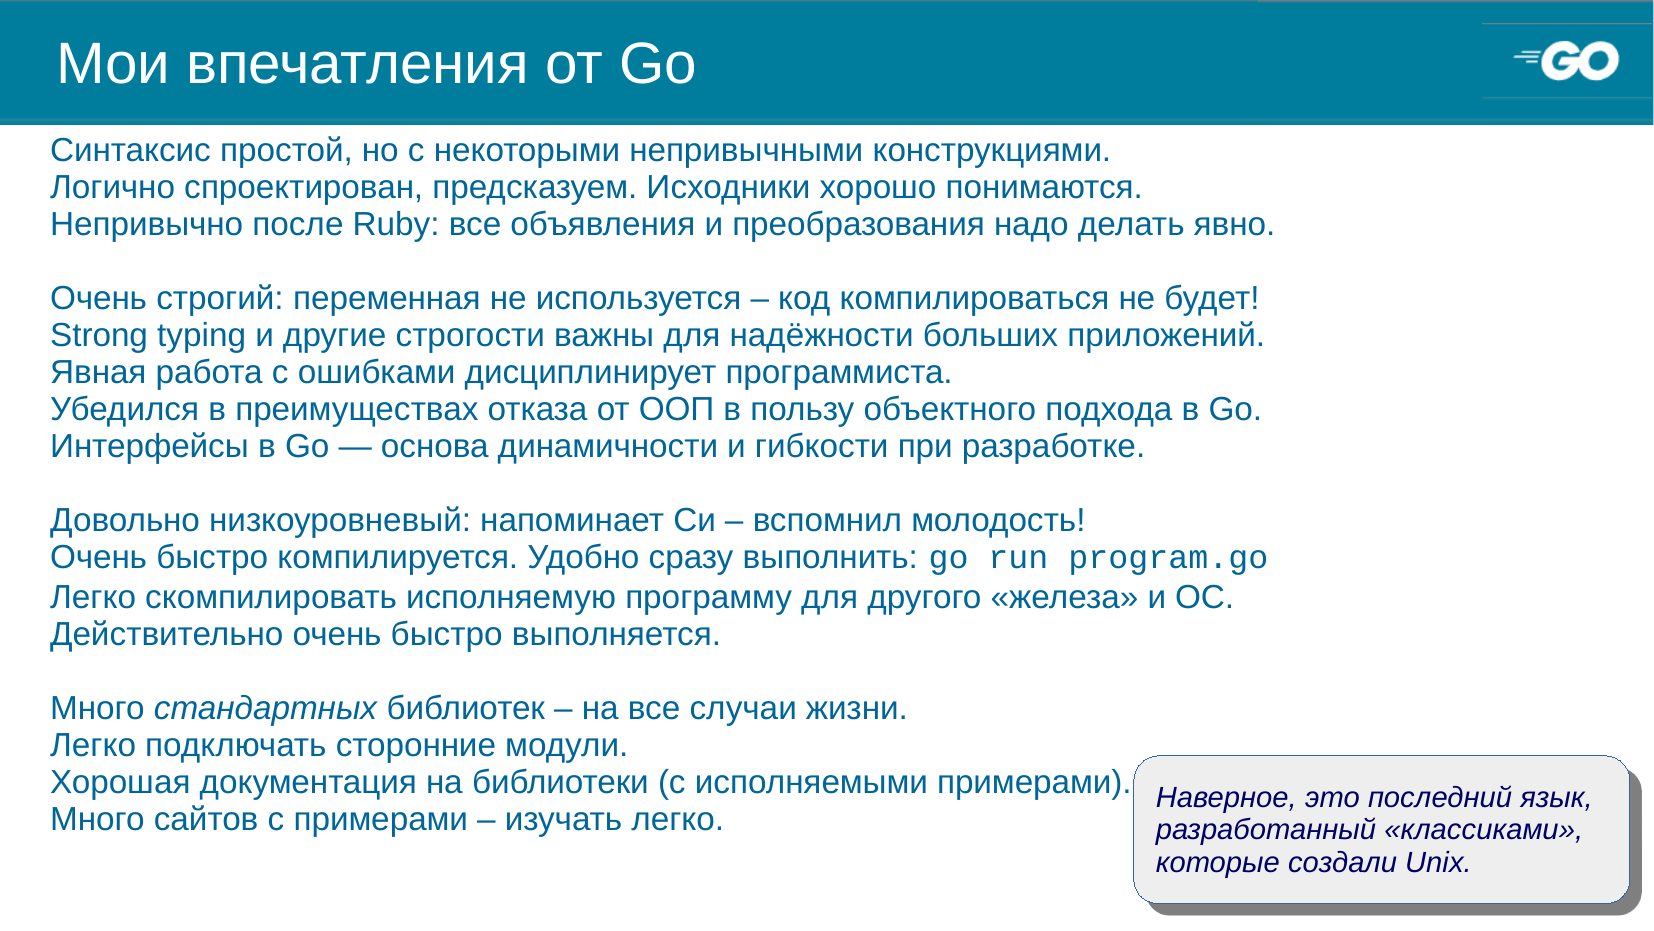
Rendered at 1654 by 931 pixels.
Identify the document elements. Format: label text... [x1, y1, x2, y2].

picture [1542, 41, 1619, 81]
text_box Наверное, это последний язык, разработанный «классиками», которые создали Unix. [1133, 755, 1630, 904]
text_box Мои впечатления от Go [41, 23, 1495, 104]
text_box Синтаксис простой, но с некоторыми непривычными конструкциями. Логично спроектирован, предсказуем. Исходники хорошо понимаются. Непривычно после Ruby: все объявления и преобразования надо делать явно. Очень строгий: переменная не используется – код компилироваться не будет! Strong typing и другие строгости важны для надёжности больших приложений. Явная работа с ошибками дисциплинирует программиста. Убедился в преимуществах отказа от ООП в пользу объектного подхода в Go. Интерфейсы в Go — основа динамичности и гибкости при разработке. Довольно низкоуровневый: напоминает Си – вспомнил молодость! Очень быстро компилируется. Удобно сразу выполнить: go run program.go Легко скомпилировать исполняемую программу для другого «железа» и ОС. Действительно очень быстро выполняется. Много стандартных библиотек – на все случаи жизни. Легко подключать сторонние модули. Хорошая документация на библиотеки (с исполняемыми примерами). Много сайтов с примерами – изучать легко. [35, 124, 1619, 895]
